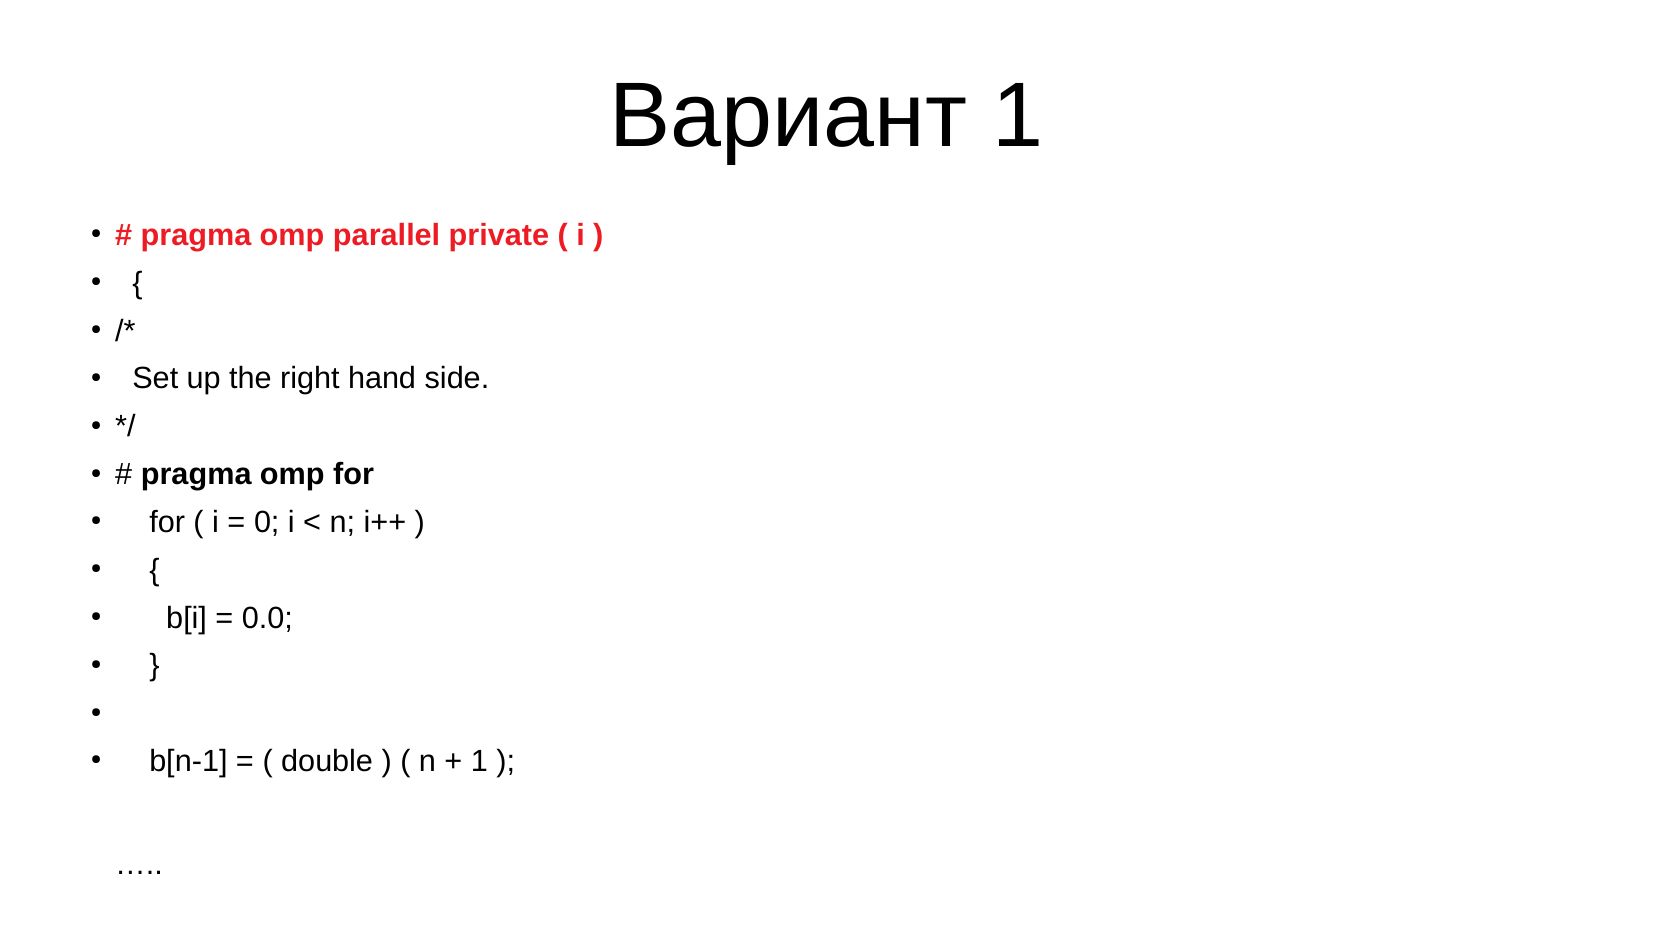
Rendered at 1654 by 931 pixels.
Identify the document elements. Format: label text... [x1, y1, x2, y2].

list # pragma omp parallel private ( i ) { /* Set up the right hand side. */ # pragma omp for for ( i = 0; i < n; i++ ) { b[i] = 0.0; } b[n-1] = ( double ) ( n + 1 ); ….. [82, 217, 1571, 886]
title Вариант 1 [82, 37, 1571, 193]
